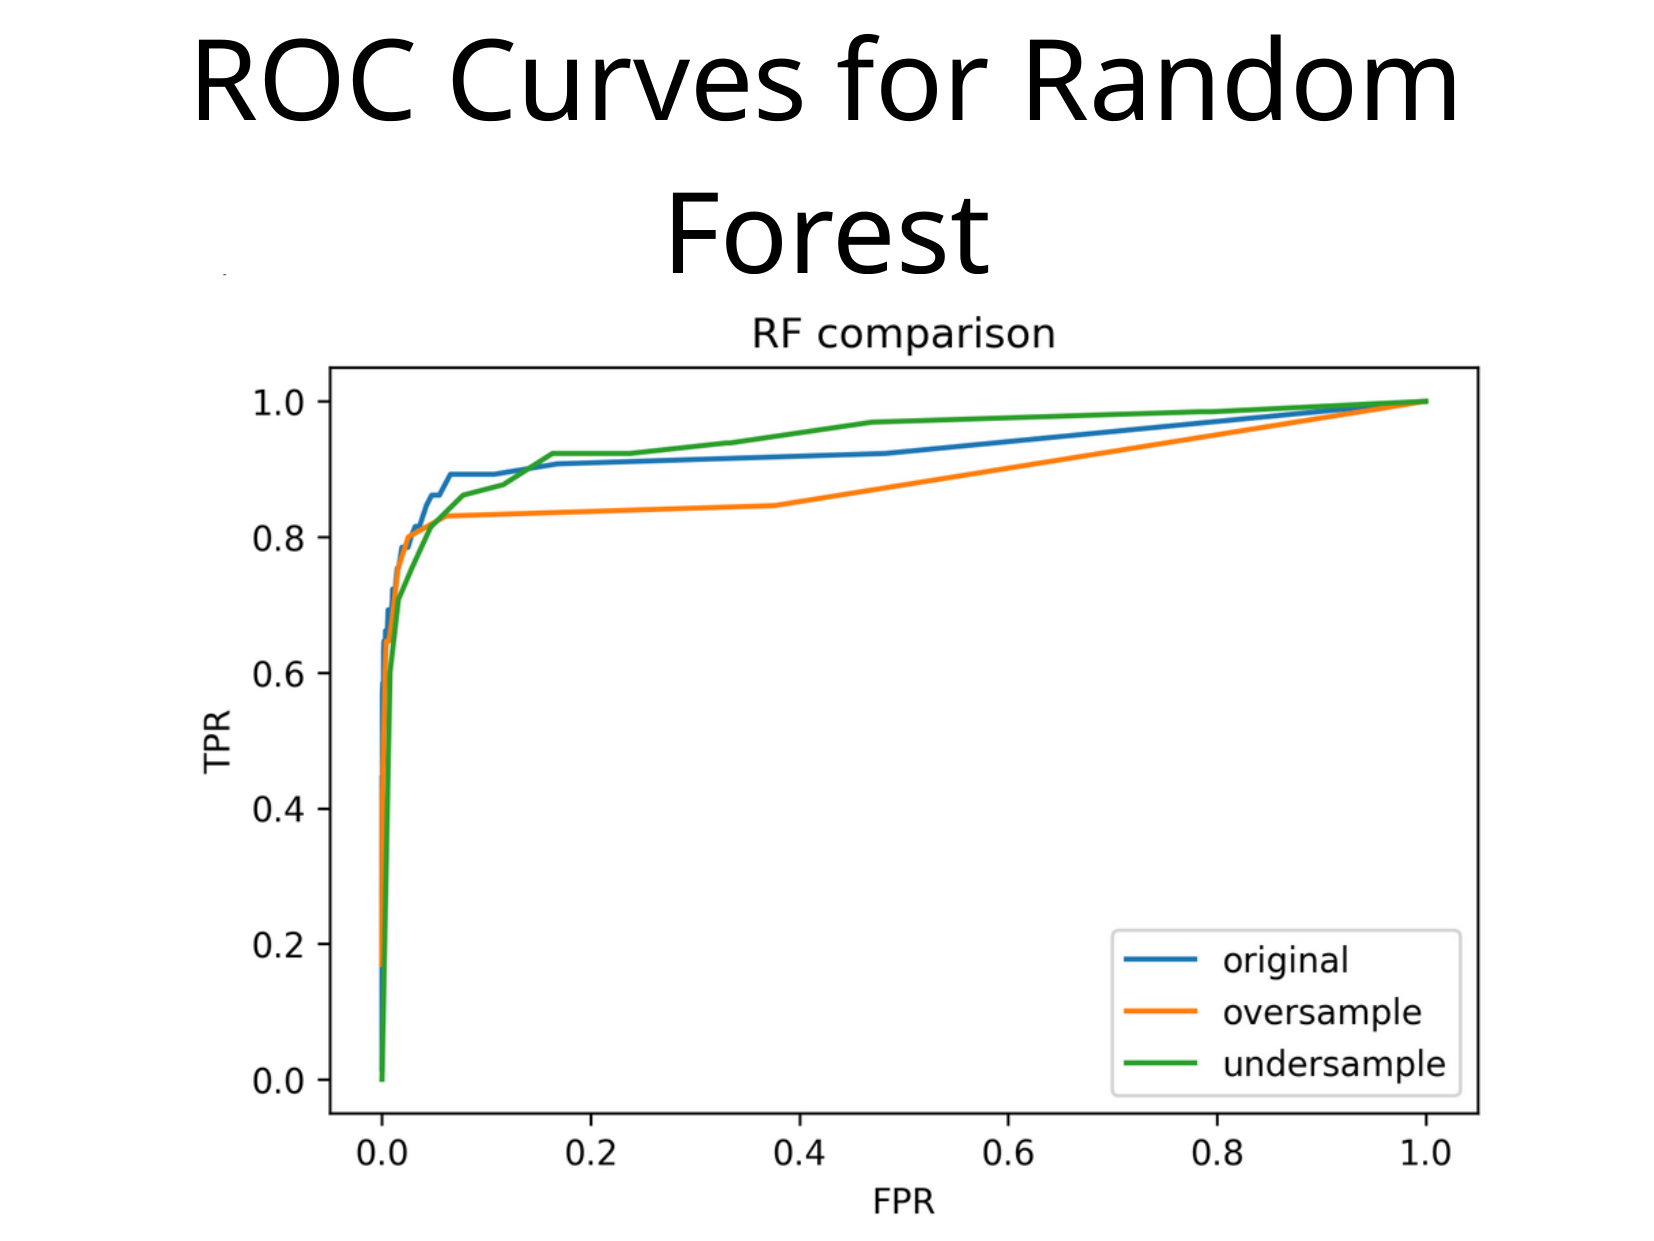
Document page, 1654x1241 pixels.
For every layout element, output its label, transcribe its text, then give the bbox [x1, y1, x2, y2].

picture [169, 274, 1516, 1231]
title ROC Curves for Random Forest [82, 49, 1571, 257]
